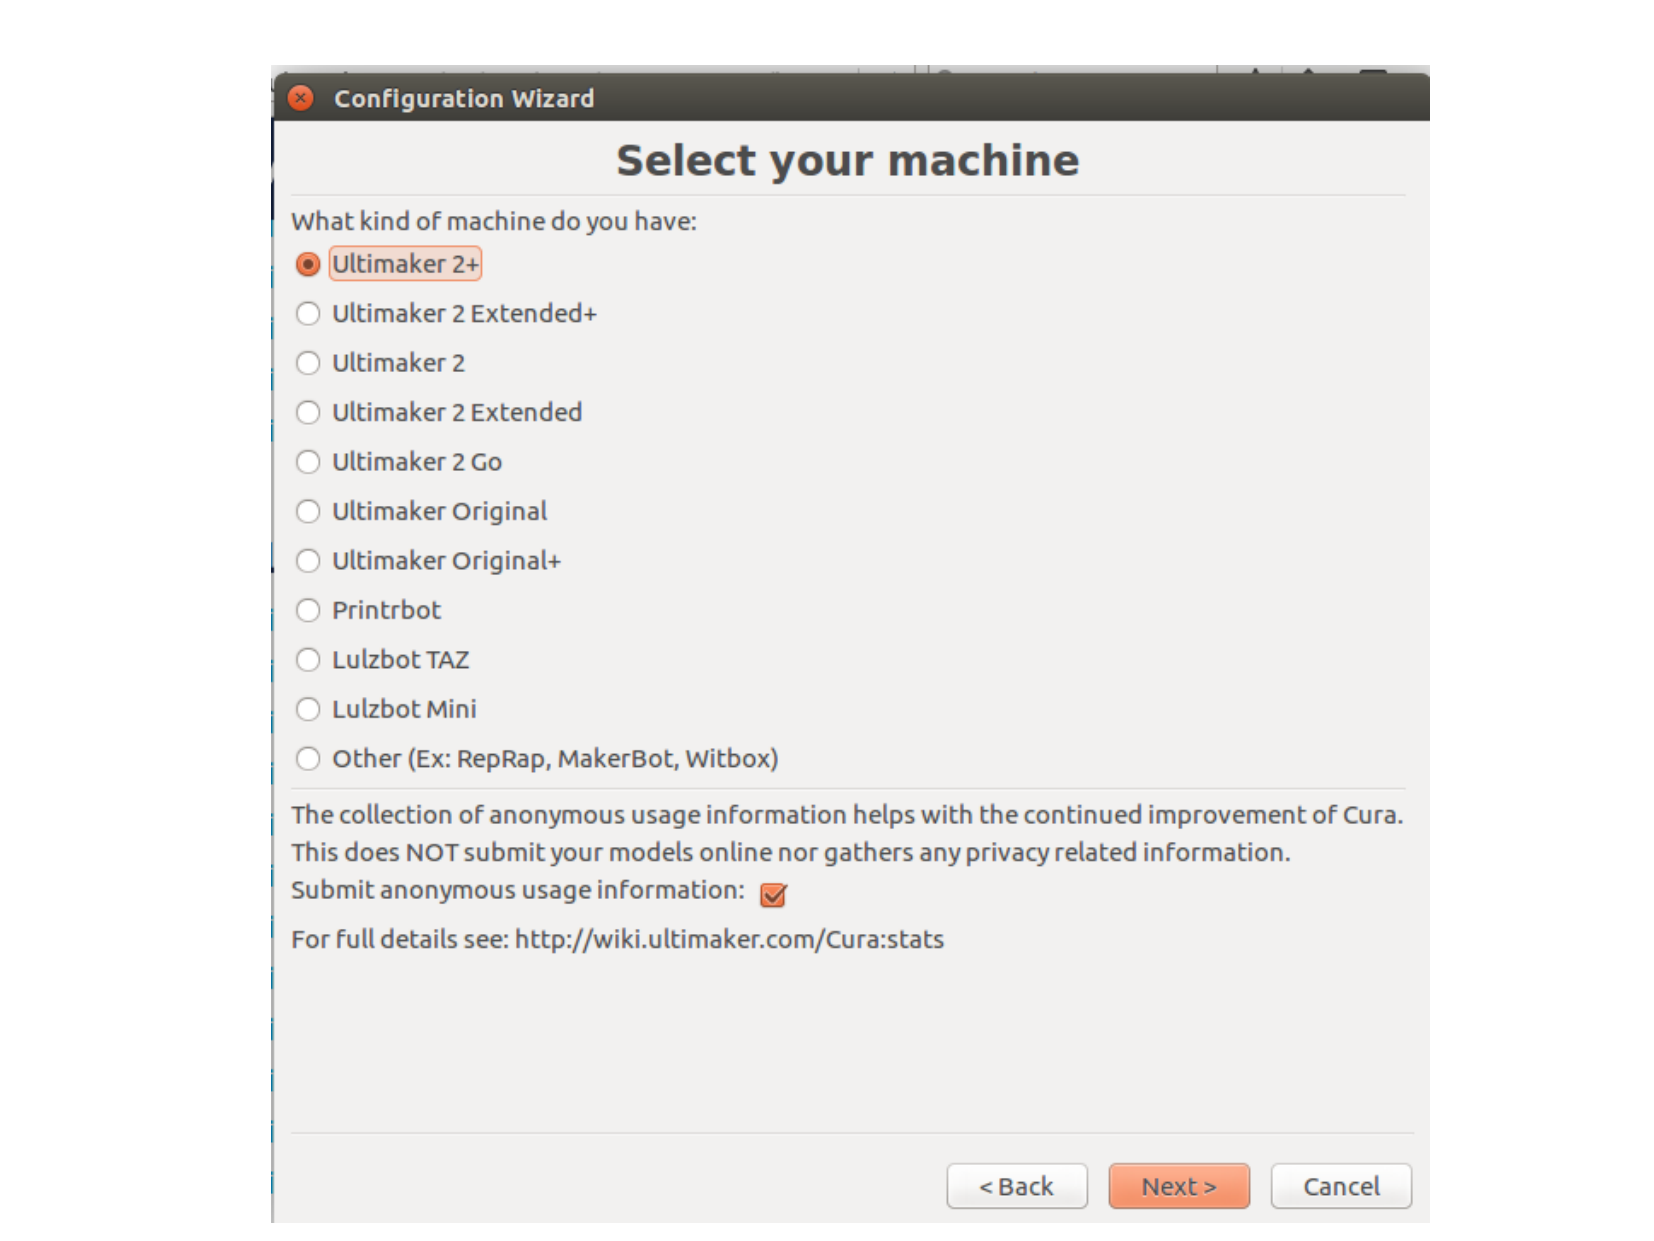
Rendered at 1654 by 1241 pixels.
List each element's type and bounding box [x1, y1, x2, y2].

picture [271, 65, 1430, 1223]
